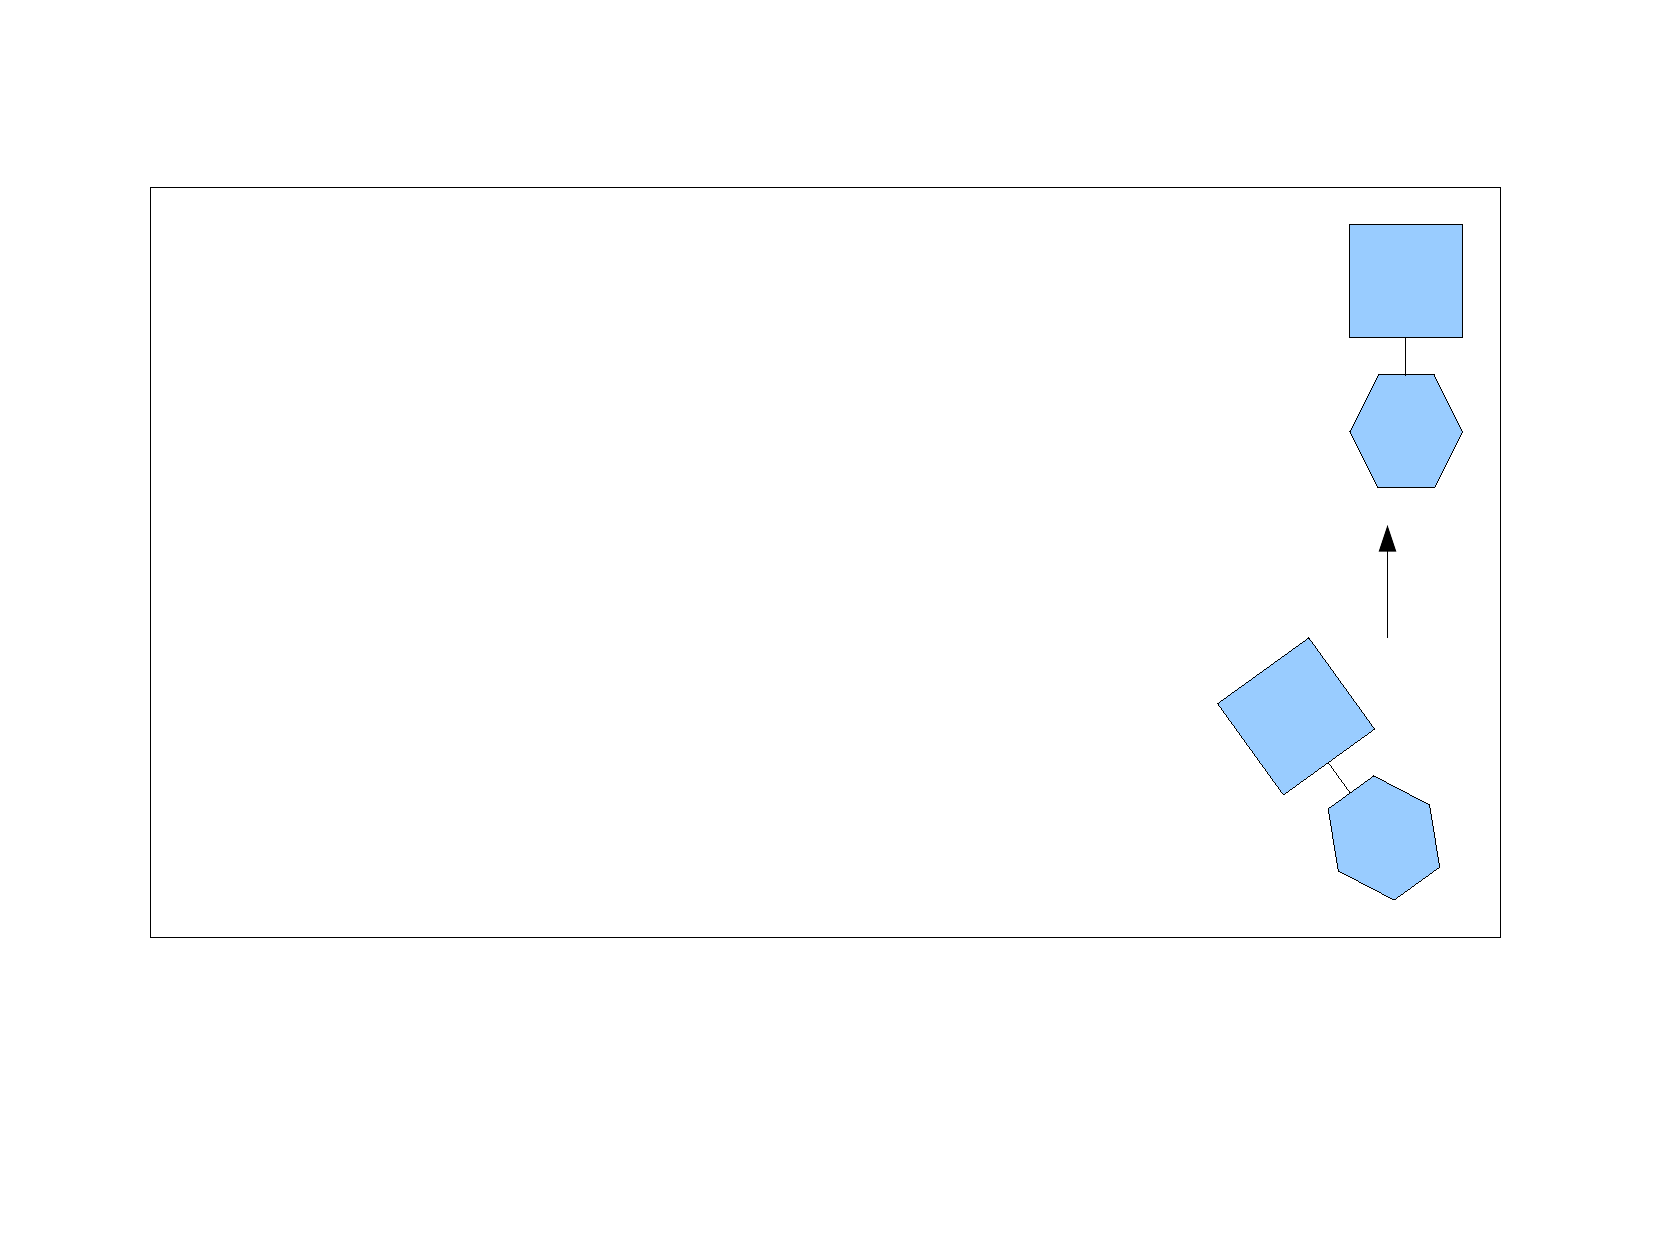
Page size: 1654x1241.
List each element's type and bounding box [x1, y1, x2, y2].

text_box [150, 187, 1501, 938]
